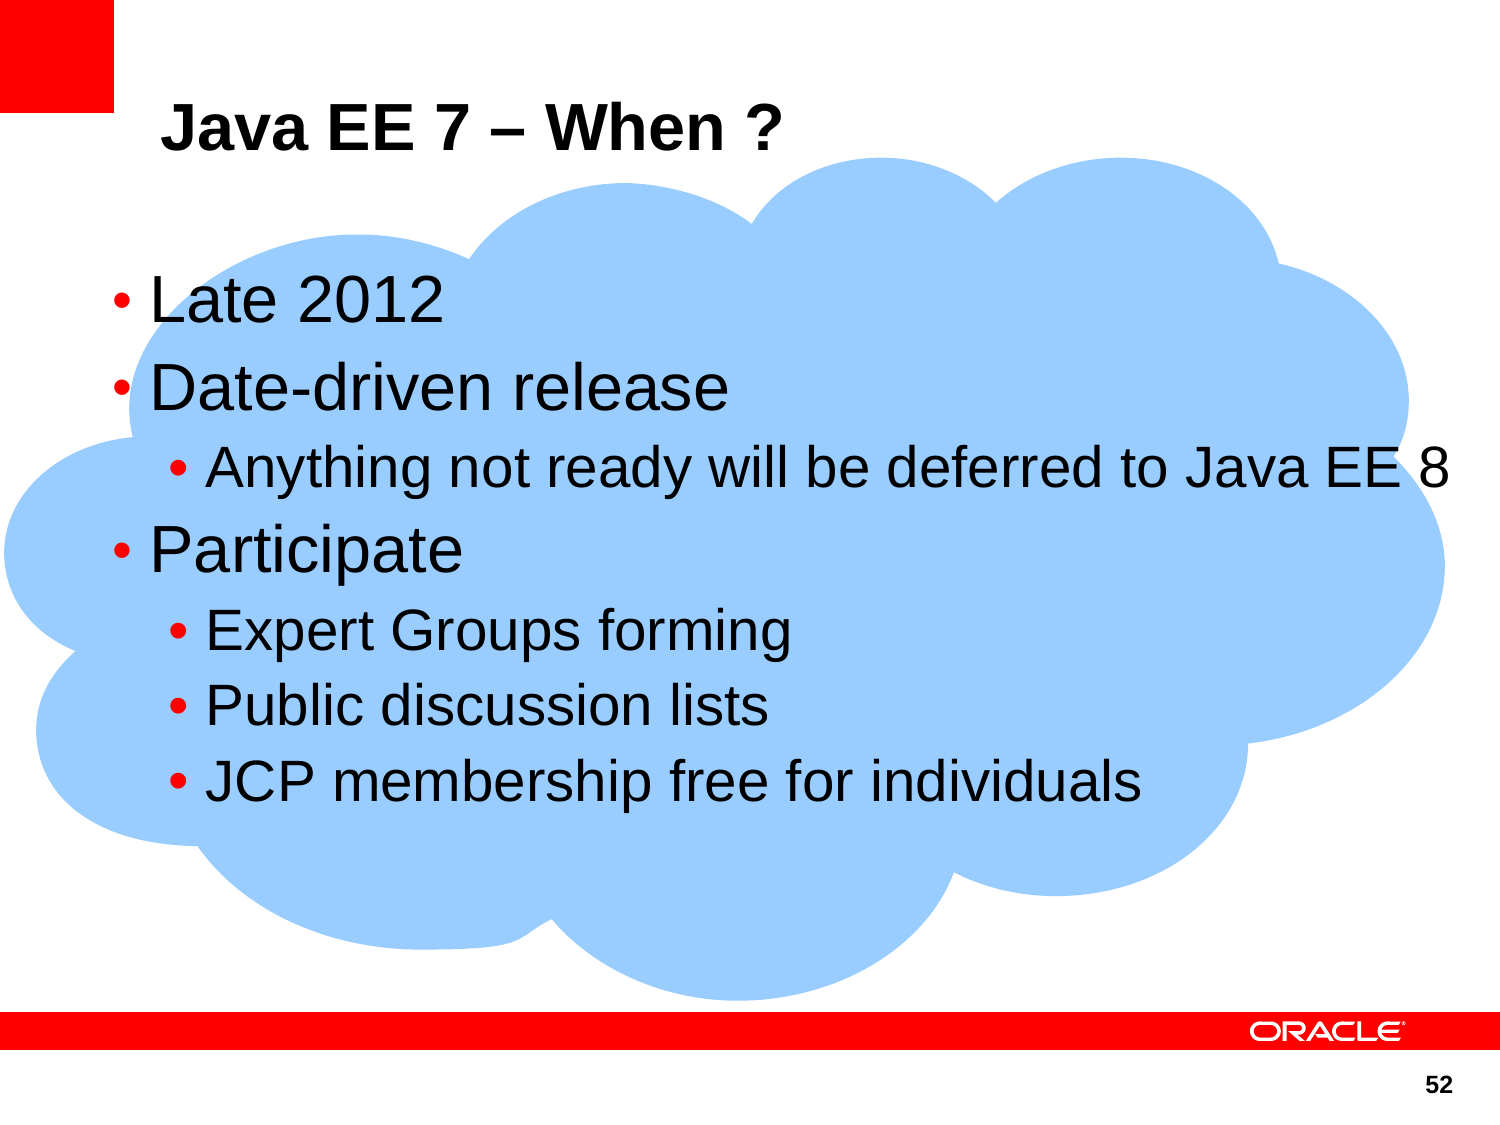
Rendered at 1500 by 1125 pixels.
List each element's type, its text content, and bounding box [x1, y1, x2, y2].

picture [0, 1012, 1500, 1050]
list Late 2012 Date-driven release Anything not ready will be deferred to Java EE 8 Participate Expert Groups forming Public discussion lists JCP membership free for individuals [112, 262, 1463, 1005]
title Java EE 7 – When ? [145, 49, 1390, 205]
text_box [240, 205, 1279, 262]
text_box [4, 440, 112, 832]
picture [0, 0, 114, 113]
